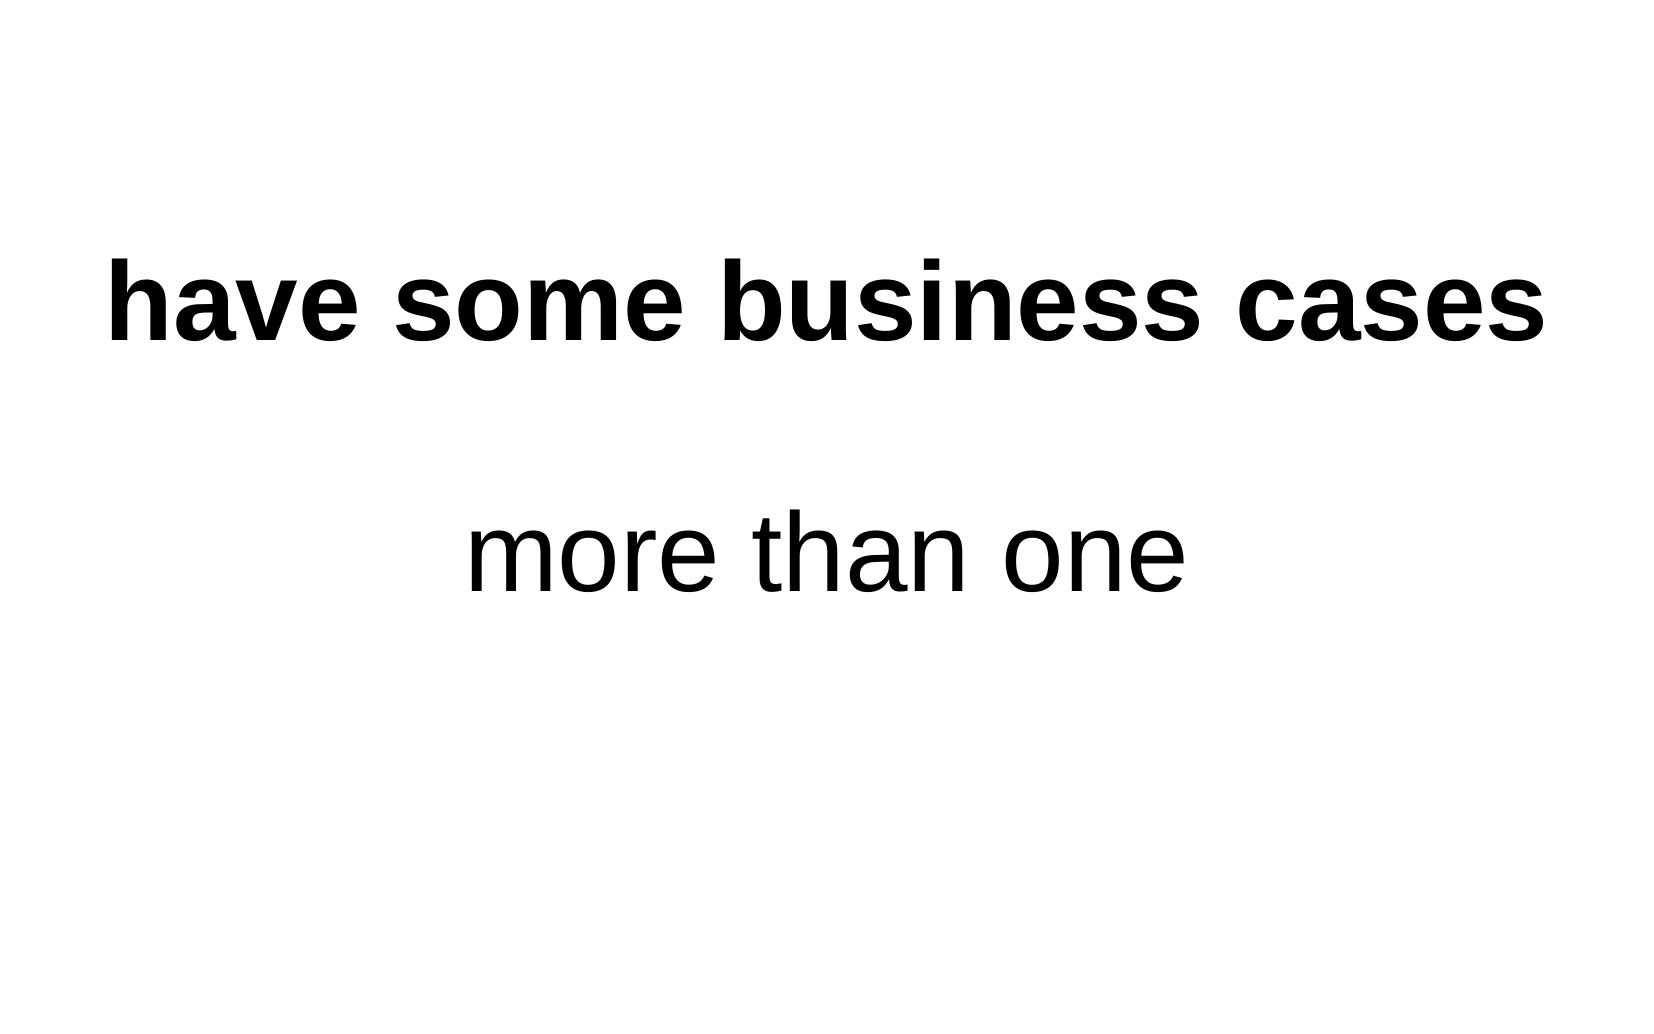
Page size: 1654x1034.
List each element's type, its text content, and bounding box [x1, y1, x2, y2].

title have some business cases more than one [82, 41, 1571, 898]
